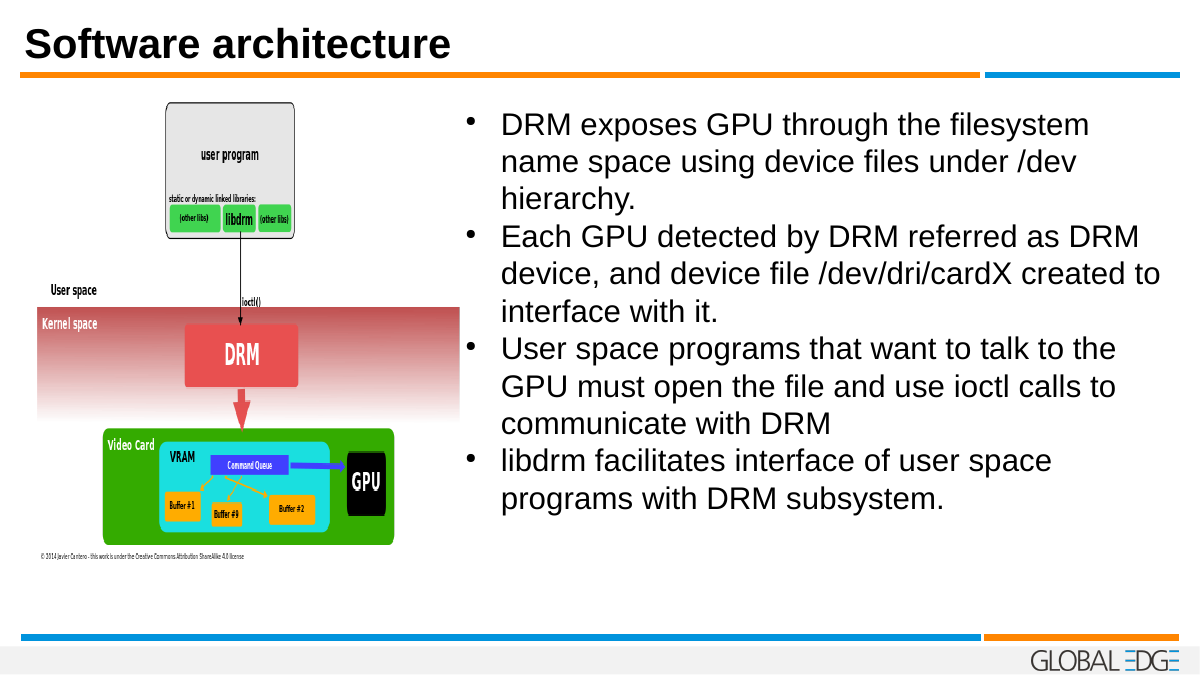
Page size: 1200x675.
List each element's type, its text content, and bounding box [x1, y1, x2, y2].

picture [35, 82, 461, 567]
picture [1031, 650, 1179, 671]
text_box Software architecture [24, 15, 1099, 68]
text_box DRM exposes GPU through the filesystem name space using device files under /dev hierarchy. Each GPU detected by DRM referred as DRM device, and device file /dev/dri/cardX created to interface with it. User space programs that want to talk to the GPU must open the file and use ioctl calls to communicate with DRM libdrm facilitates interface of user space programs with DRM subsystem. [465, 103, 1175, 602]
